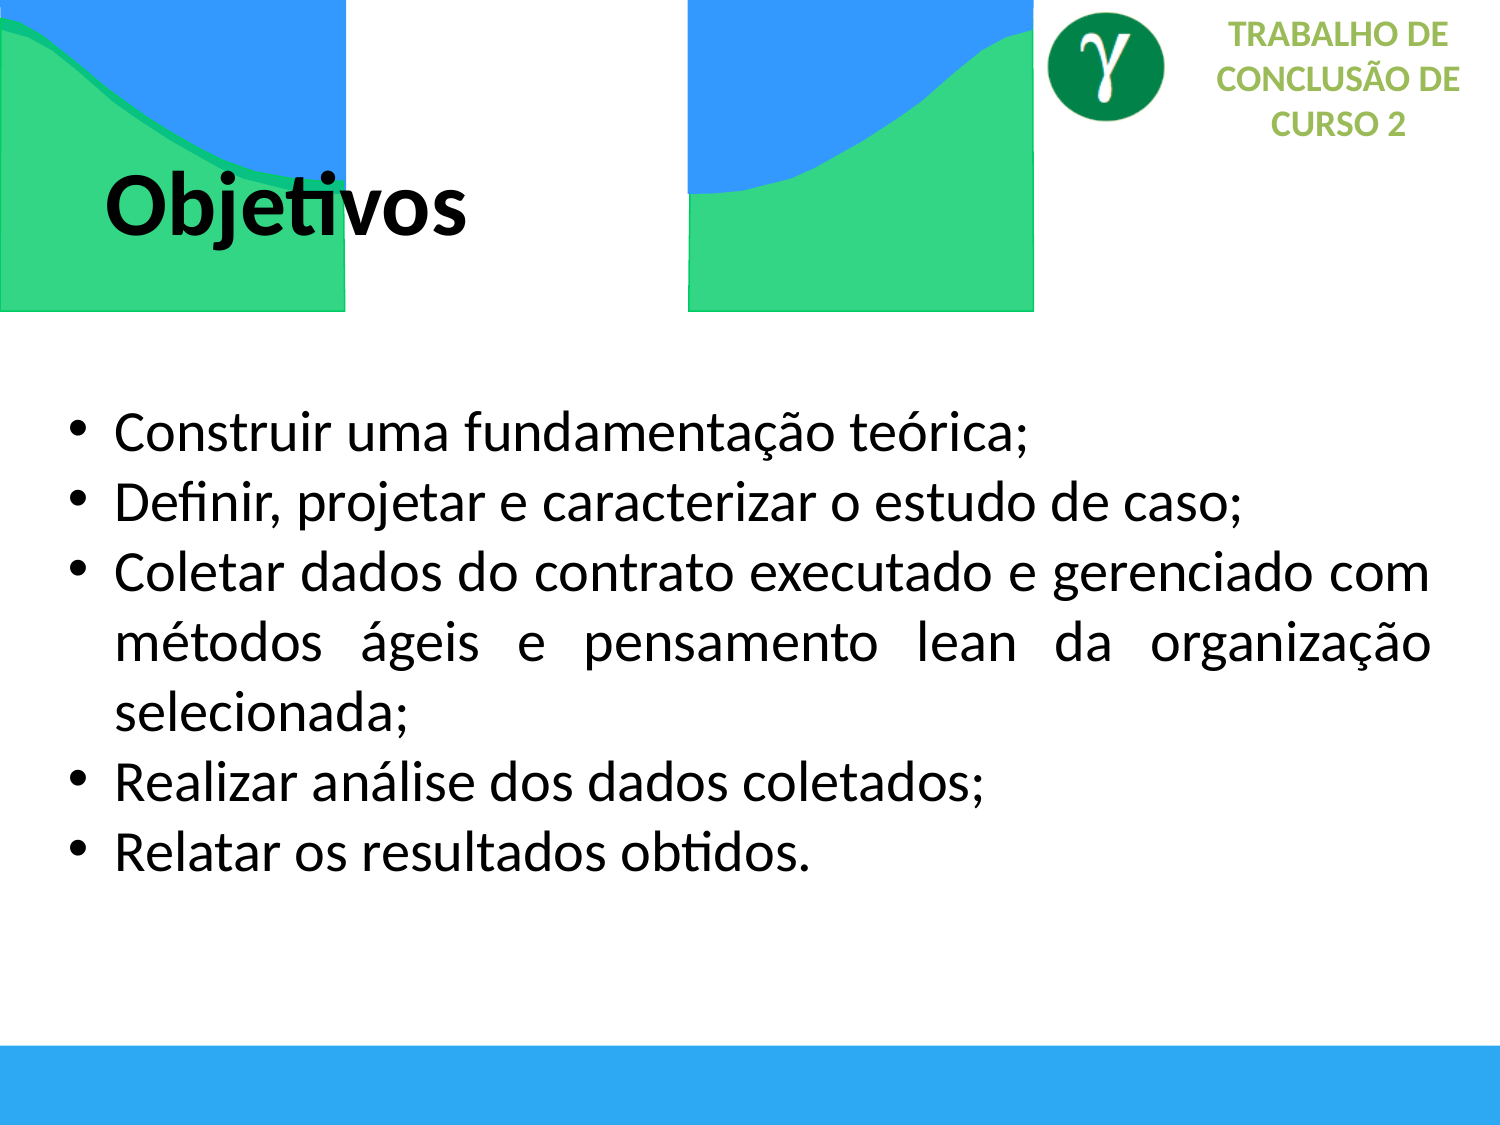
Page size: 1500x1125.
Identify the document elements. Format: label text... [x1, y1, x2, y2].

text_box Construir uma fundamentação teórica; Definir, projetar e caracterizar o estudo de caso; Coletar dados do contrato executado e gerenciado com métodos ágeis e pensamento lean da organização selecionada; Realizar análise dos dados coletados; Relatar os resultados obtidos. [53, 385, 1447, 891]
text_box [688, 280, 1034, 312]
text_box [688, 0, 1033, 118]
text_box [0, 1045, 1500, 1125]
picture [1033, 0, 1178, 118]
text_box TRABALHO DE CONCLUSÃO DE CURSO 2 [1178, 1, 1500, 197]
text_box [0, 0, 346, 312]
text_box Objetivos [90, 118, 1366, 280]
